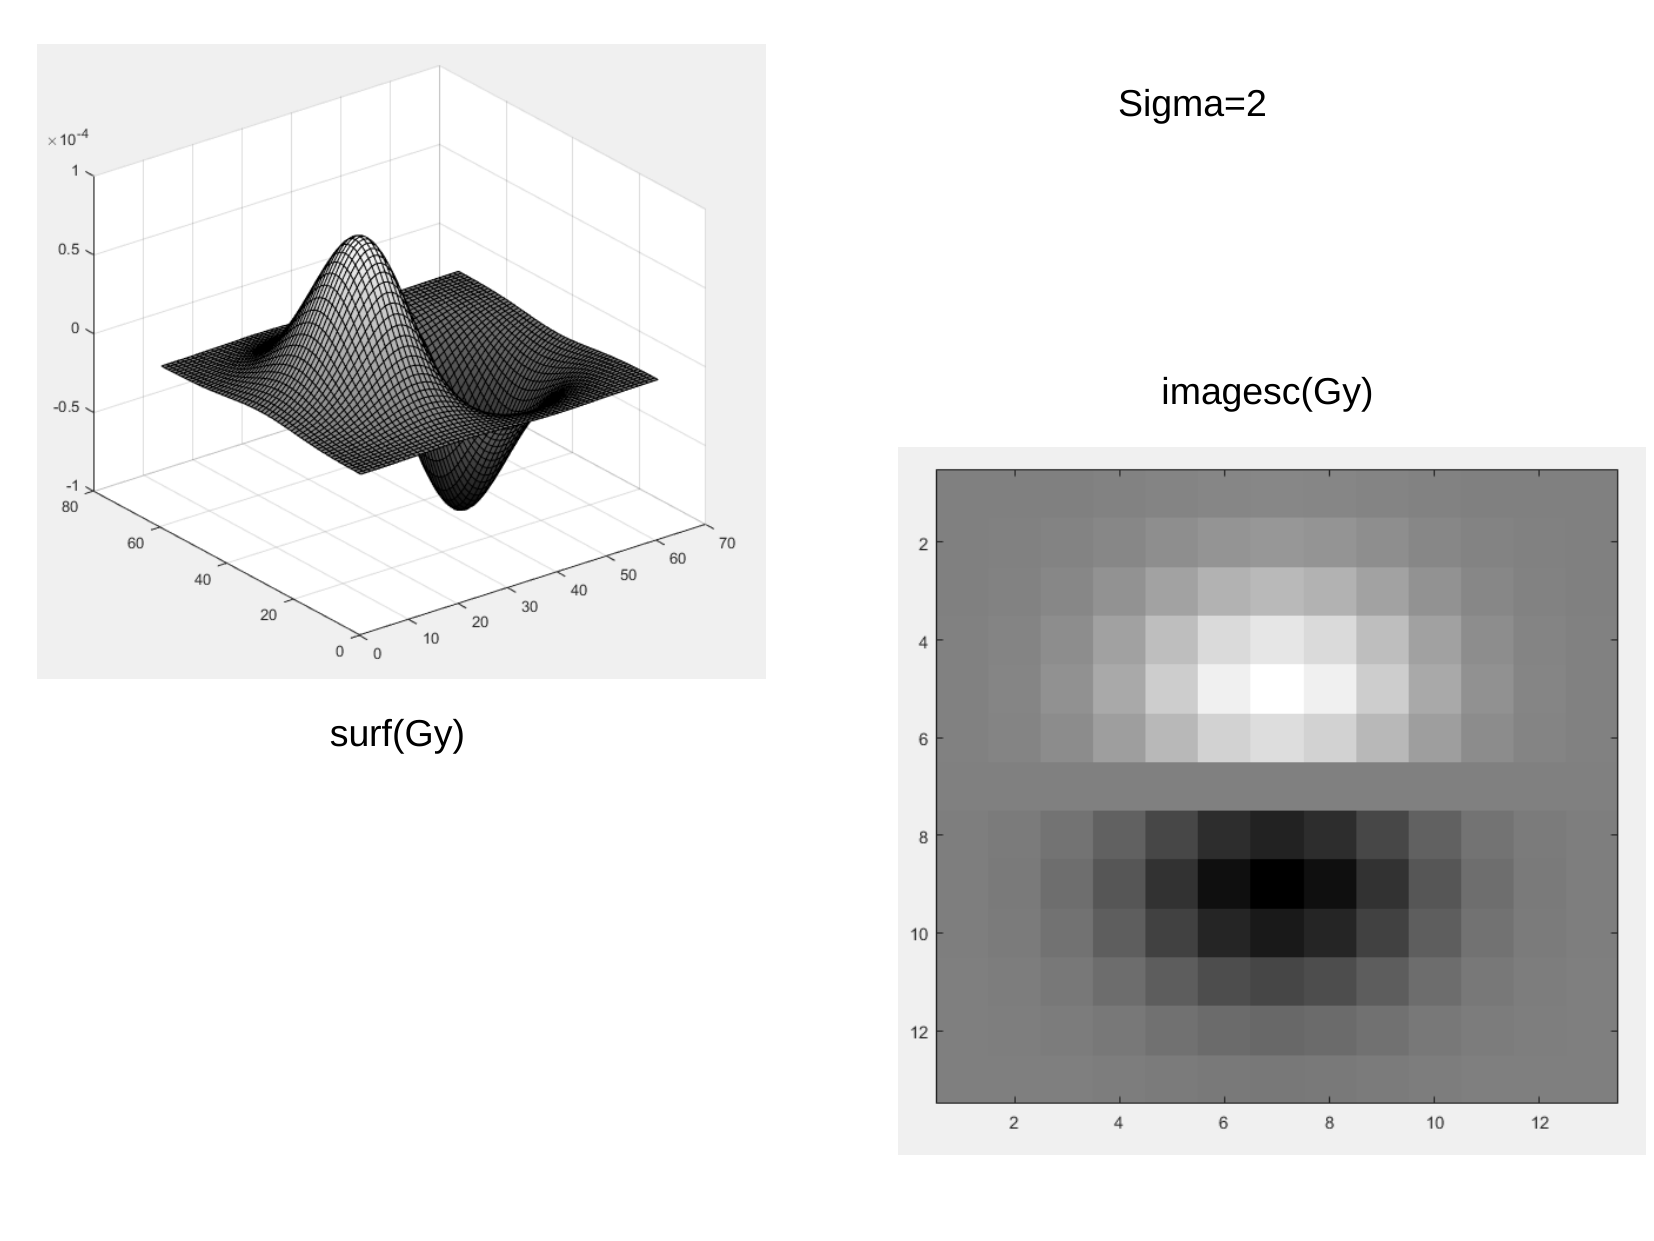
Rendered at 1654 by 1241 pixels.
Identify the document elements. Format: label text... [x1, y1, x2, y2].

picture [898, 447, 1646, 1156]
text_box Sigma=2 [945, 75, 1441, 132]
text_box imagesc(Gy) [1050, 363, 1486, 421]
text_box surf(Gy) [180, 705, 616, 762]
picture [37, 44, 766, 679]
